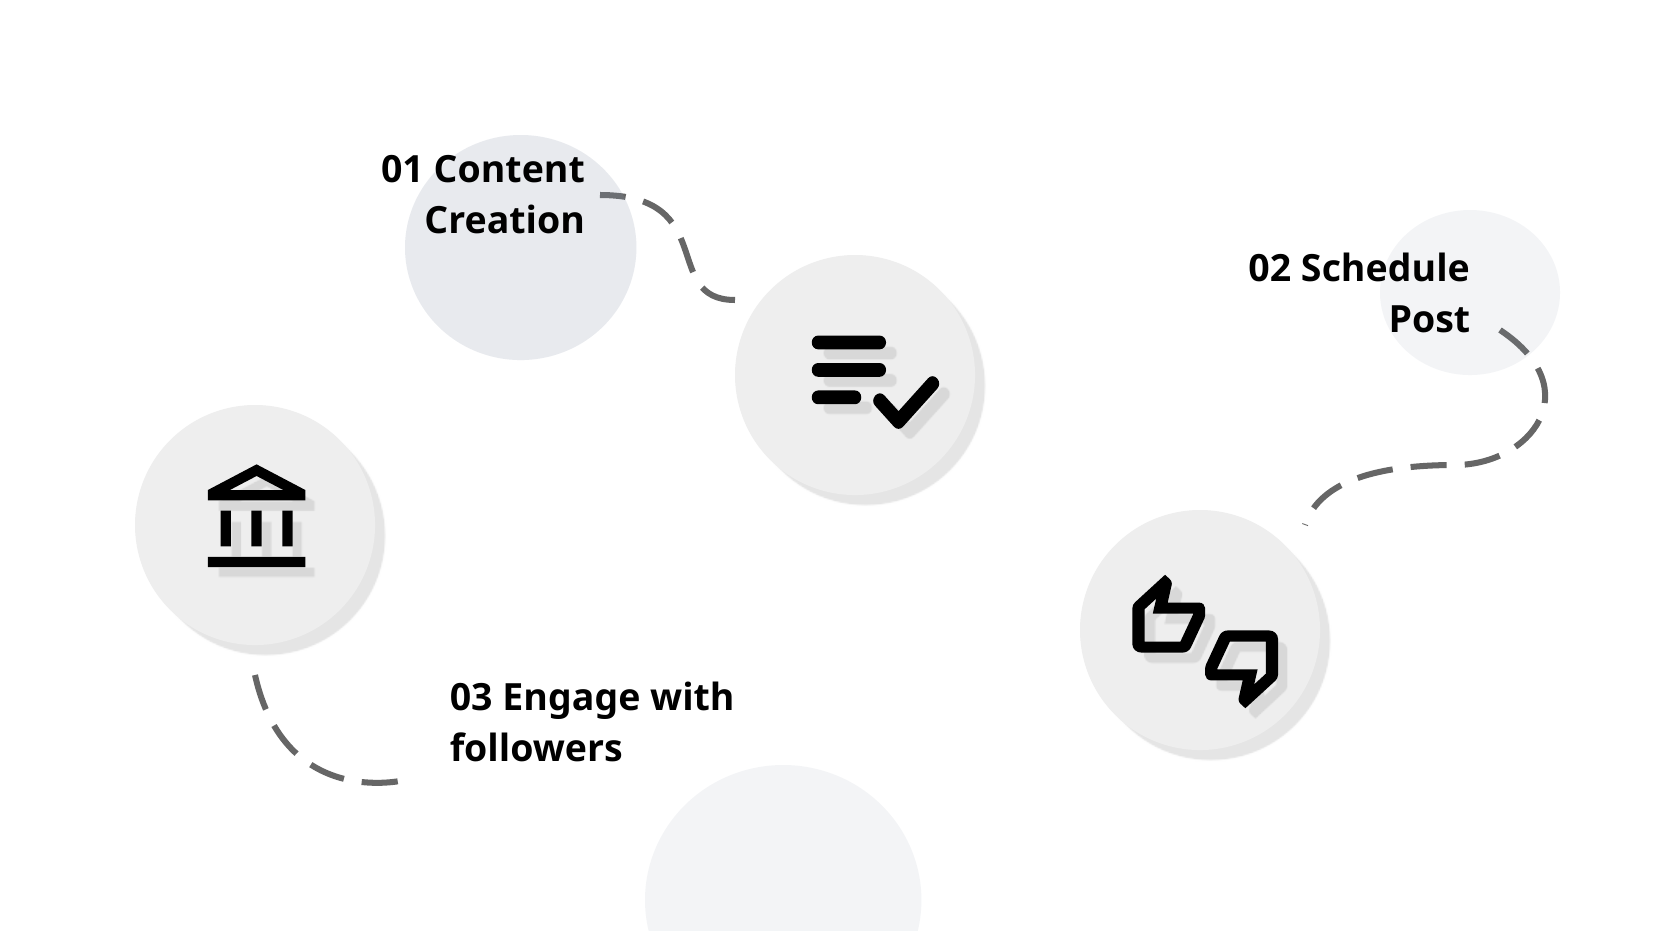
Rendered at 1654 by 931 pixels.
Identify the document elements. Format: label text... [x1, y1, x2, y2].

picture [1129, 572, 1282, 712]
picture [796, 291, 952, 463]
text_box 01 Content Creation [270, 135, 601, 237]
text_box [405, 166, 637, 361]
text_box 02 Schedule Post [1155, 234, 1486, 337]
text_box 03 Engage with followers [435, 662, 766, 765]
picture [195, 456, 324, 586]
